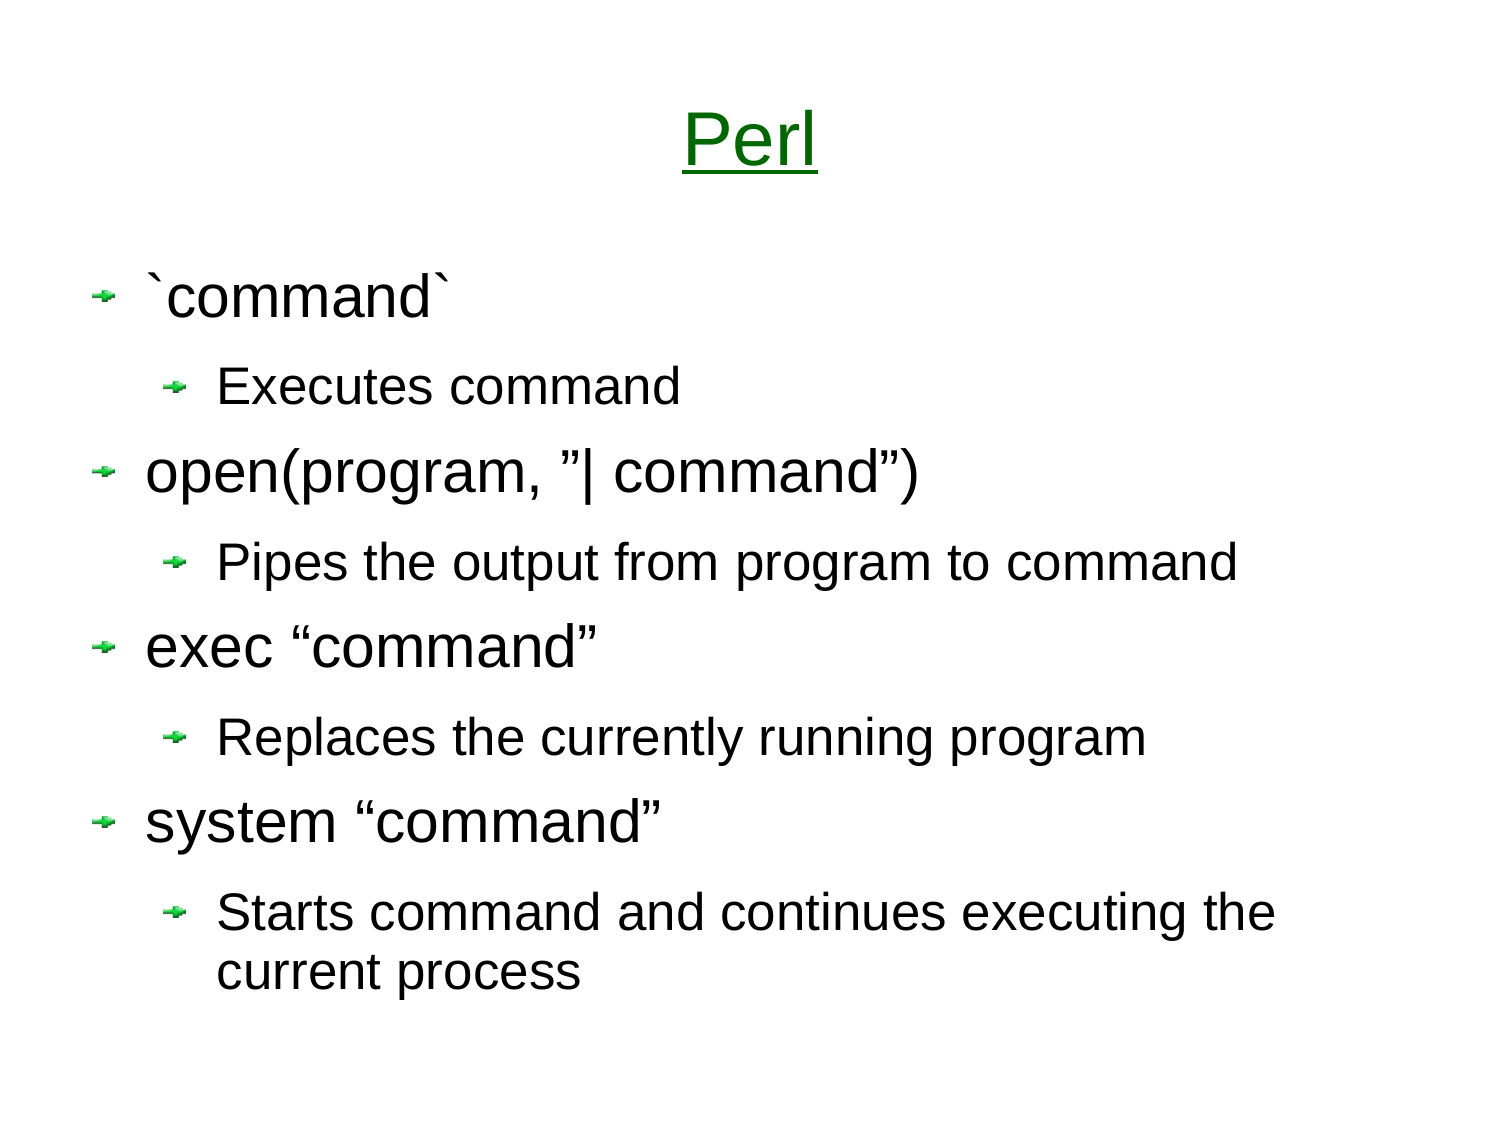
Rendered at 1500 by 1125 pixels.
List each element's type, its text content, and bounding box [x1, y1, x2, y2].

list `command` Executes command open(program, ”| command”) Pipes the output from program to command exec “command” Replaces the currently running program system “command” Starts command and continues executing the current process [75, 262, 1425, 1006]
title Perl [75, 45, 1425, 233]
